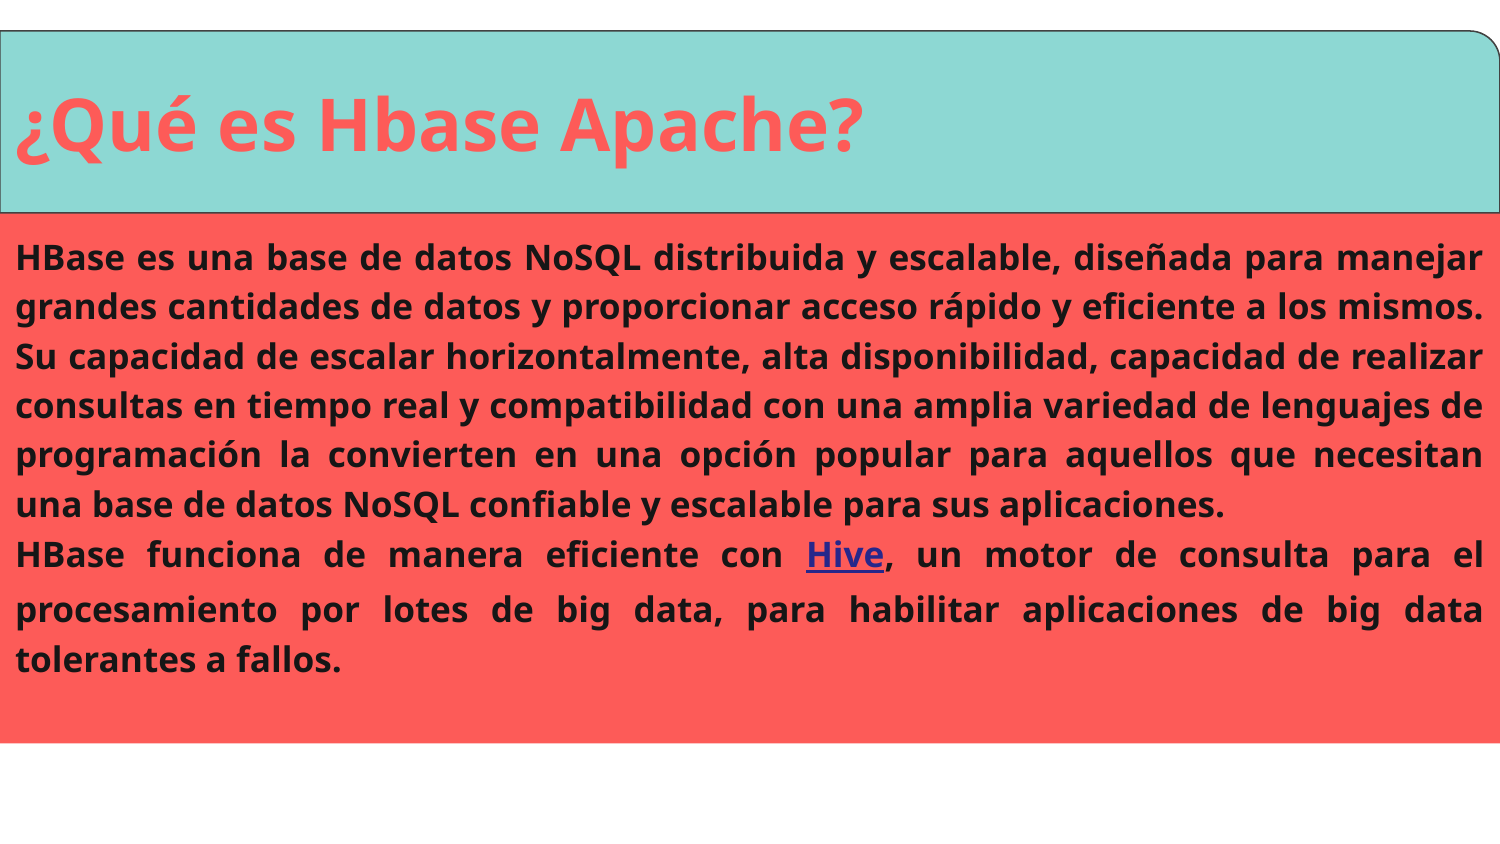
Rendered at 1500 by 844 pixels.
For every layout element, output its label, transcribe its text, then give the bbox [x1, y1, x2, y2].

text_box ¿Qué es Hbase Apache? [0, 30, 1500, 213]
list HBase es una base de datos NoSQL distribuida y escalable, diseñada para manejar grandes cantidades de datos y proporcionar acceso rápido y eficiente a los mismos. Su capacidad de escalar horizontalmente, alta disponibilidad, capacidad de realizar consultas en tiempo real y compatibilidad con una amplia variedad de lenguajes de programación la convierten en una opción popular para aquellos que necesitan una base de datos NoSQL confiable y escalable para sus aplicaciones. HBase funciona de manera eficiente con Hive, un motor de consulta para el procesamiento por lotes de big data, para habilitar aplicaciones de big data tolerantes a fallos. [0, 213, 1500, 744]
